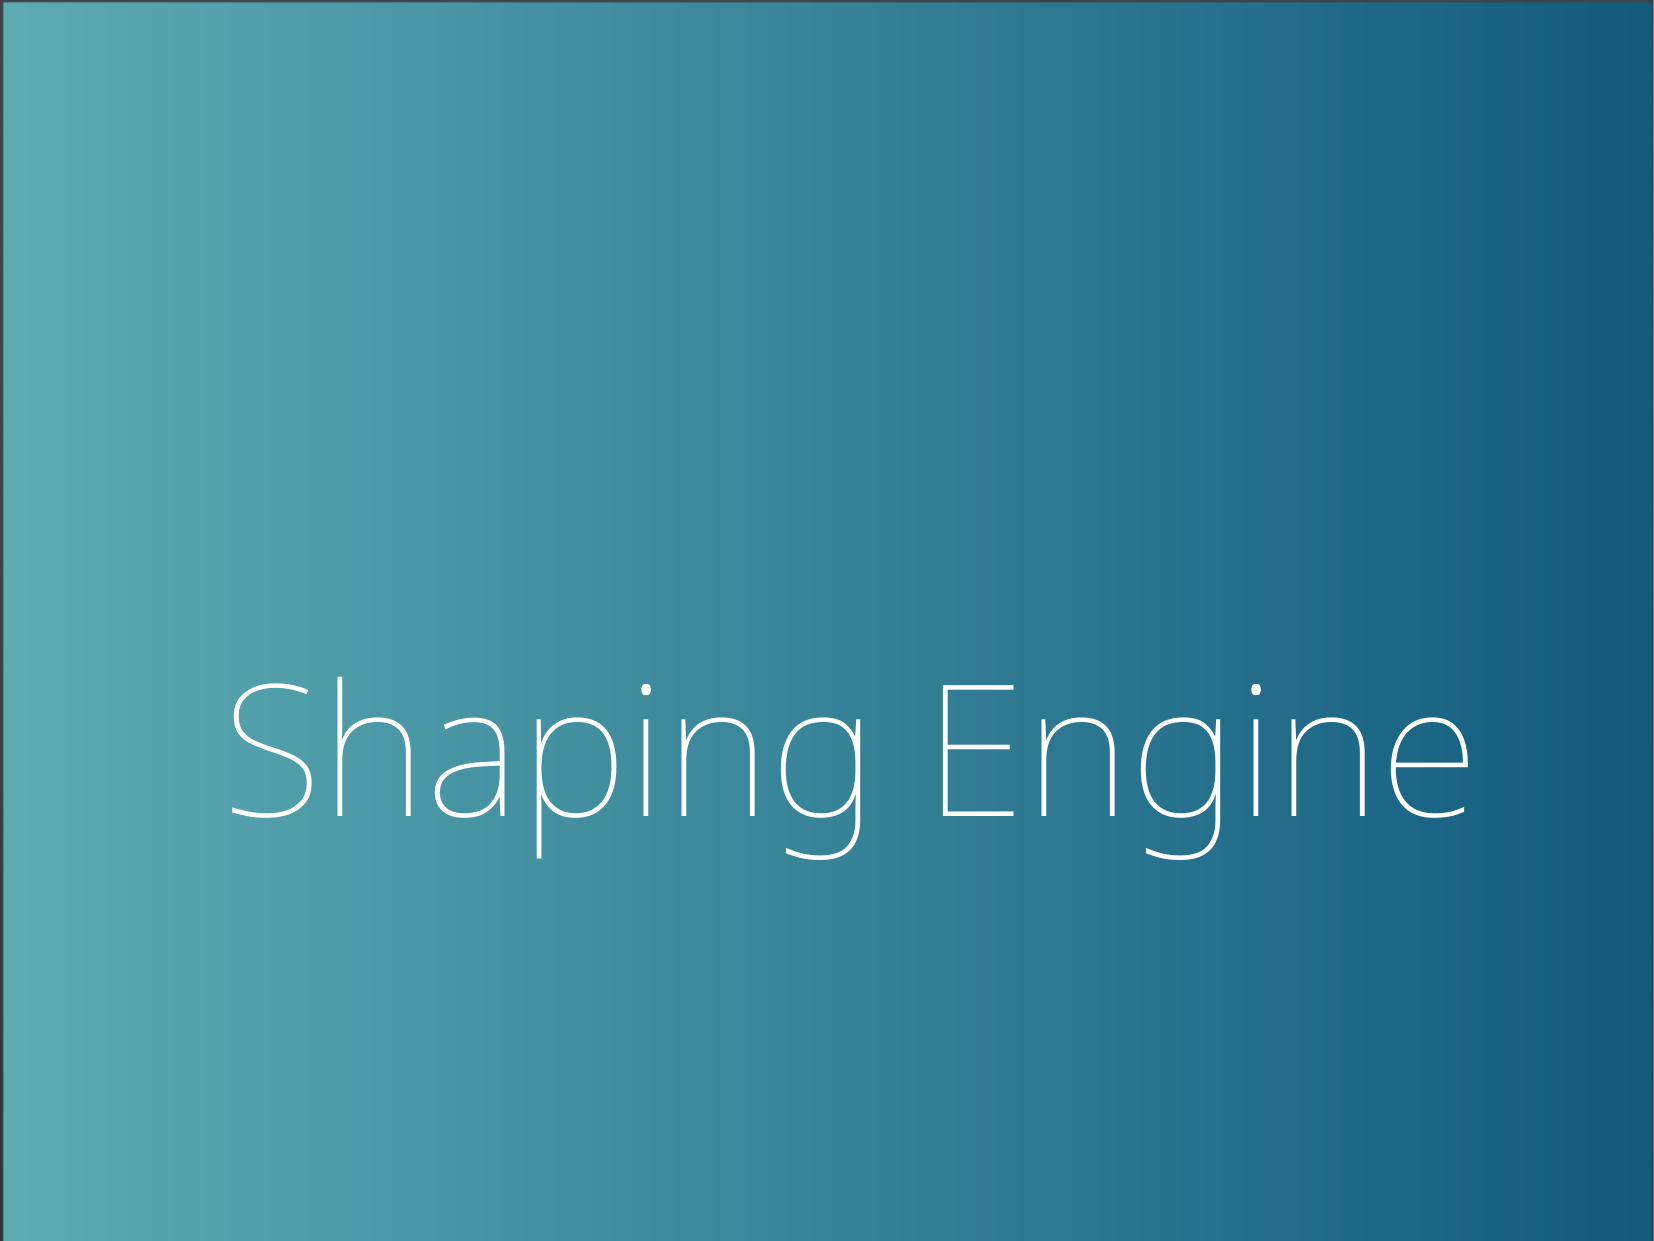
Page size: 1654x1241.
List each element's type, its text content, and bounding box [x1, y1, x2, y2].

picture [0, 0, 1654, 1241]
text_box Shaping Engine [82, 414, 1571, 827]
